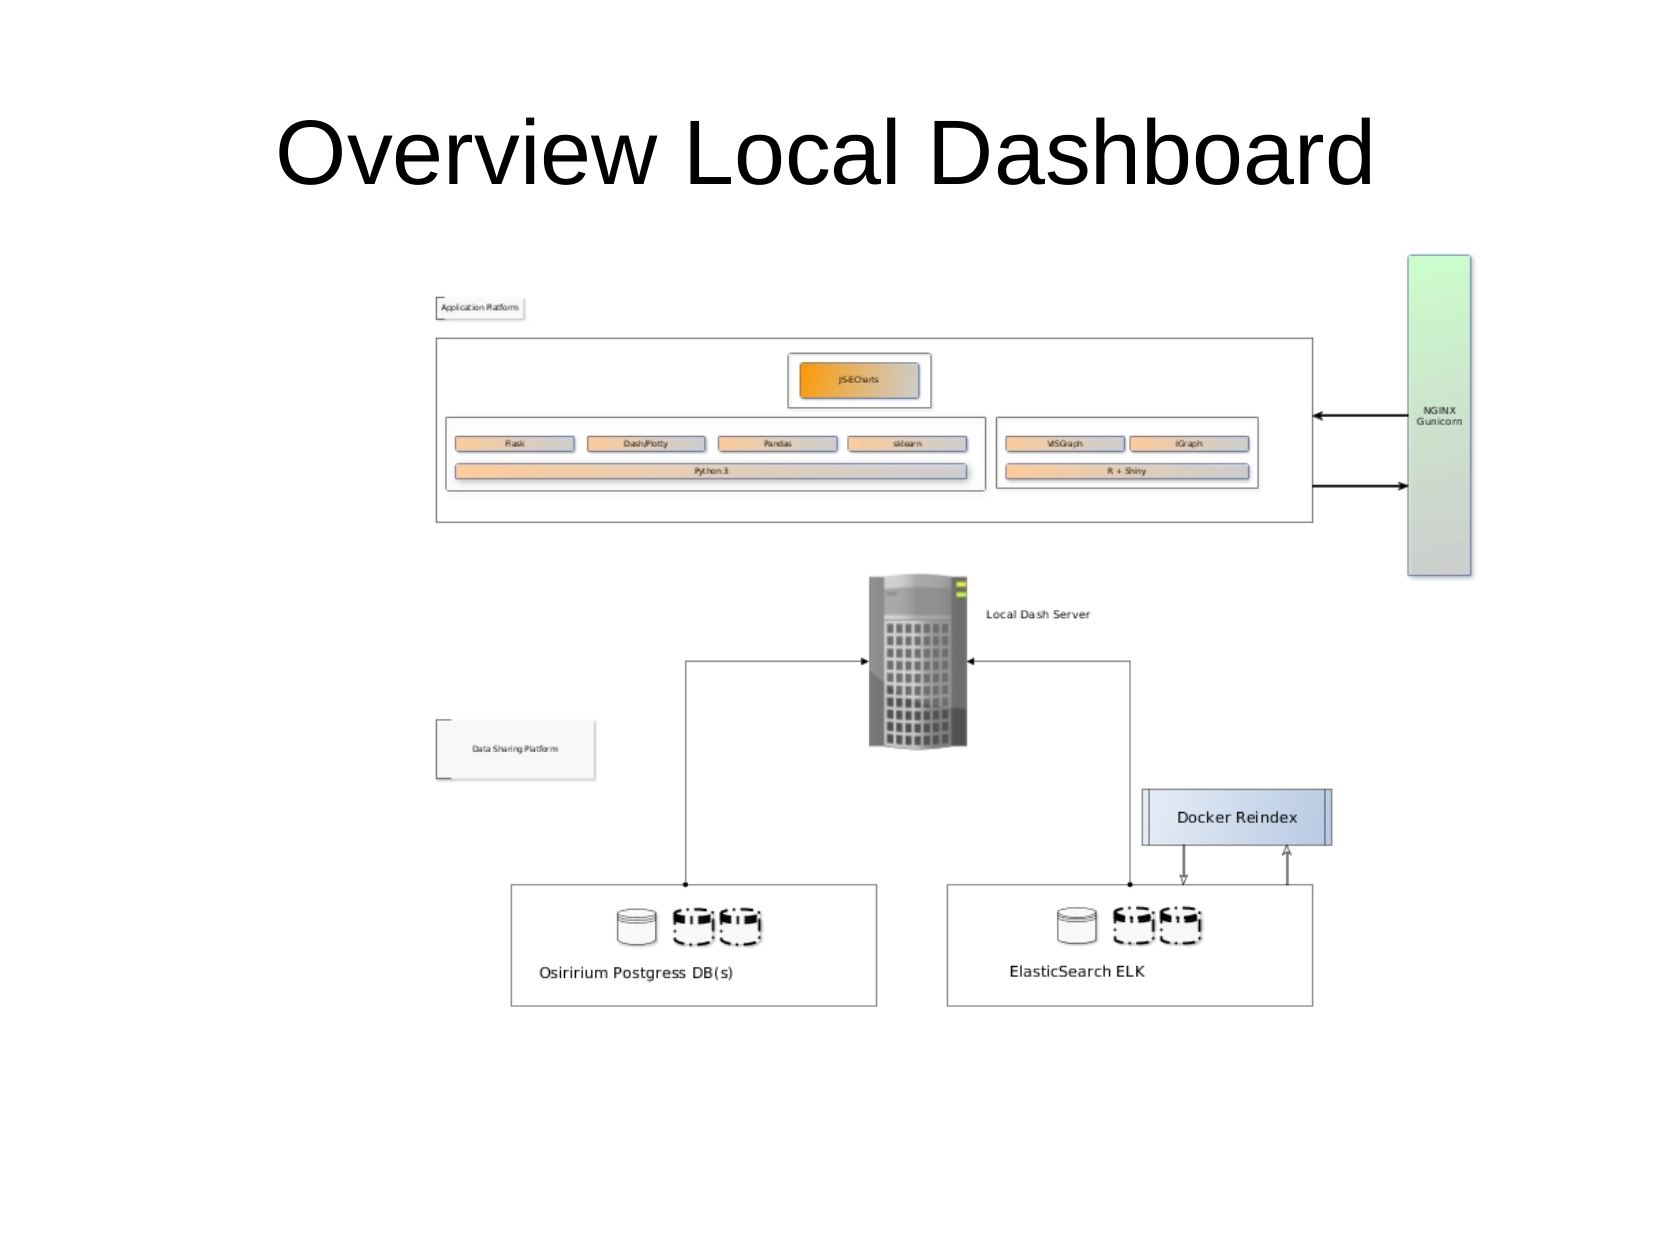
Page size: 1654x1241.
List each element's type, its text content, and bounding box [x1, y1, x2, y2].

picture [316, 207, 1477, 1229]
title Overview Local Dashboard [82, 49, 1571, 257]
